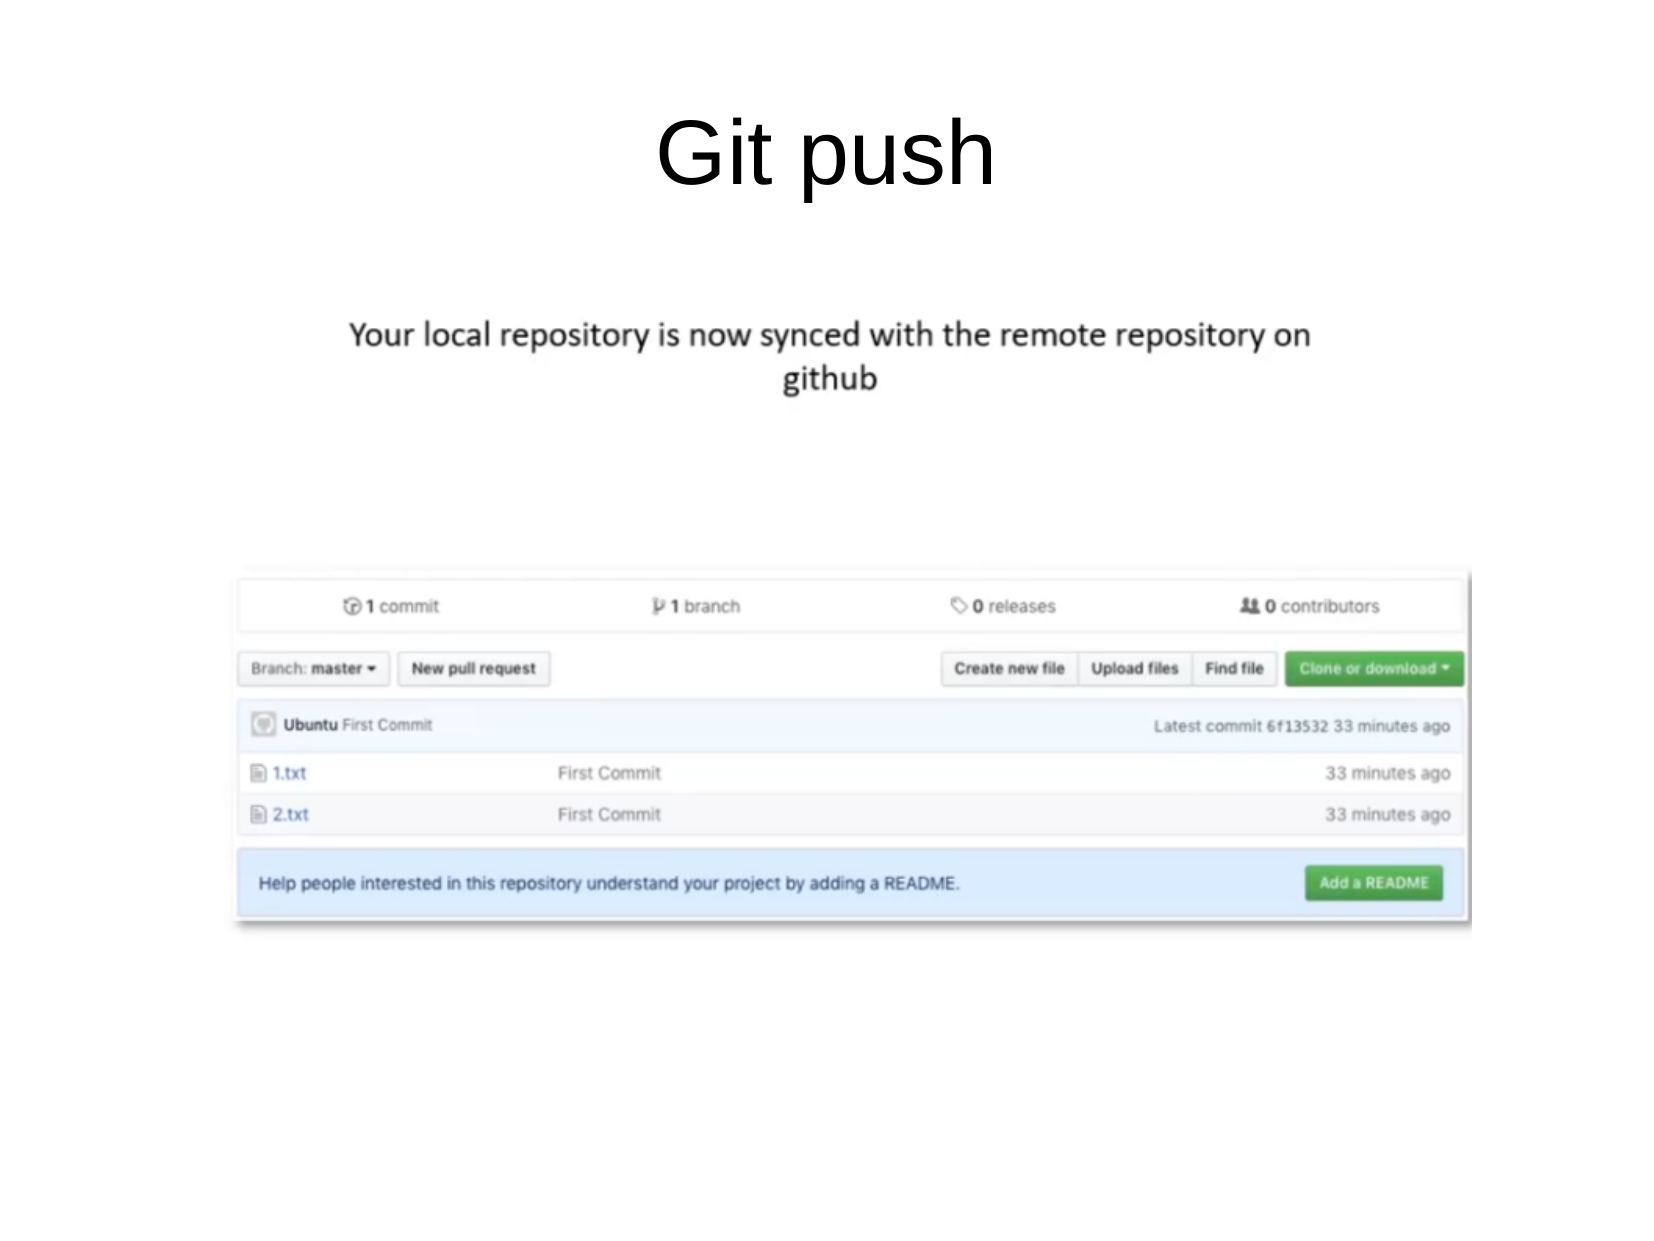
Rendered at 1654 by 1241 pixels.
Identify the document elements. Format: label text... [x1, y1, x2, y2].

title Git push [82, 49, 1571, 257]
picture [202, 288, 1472, 962]
